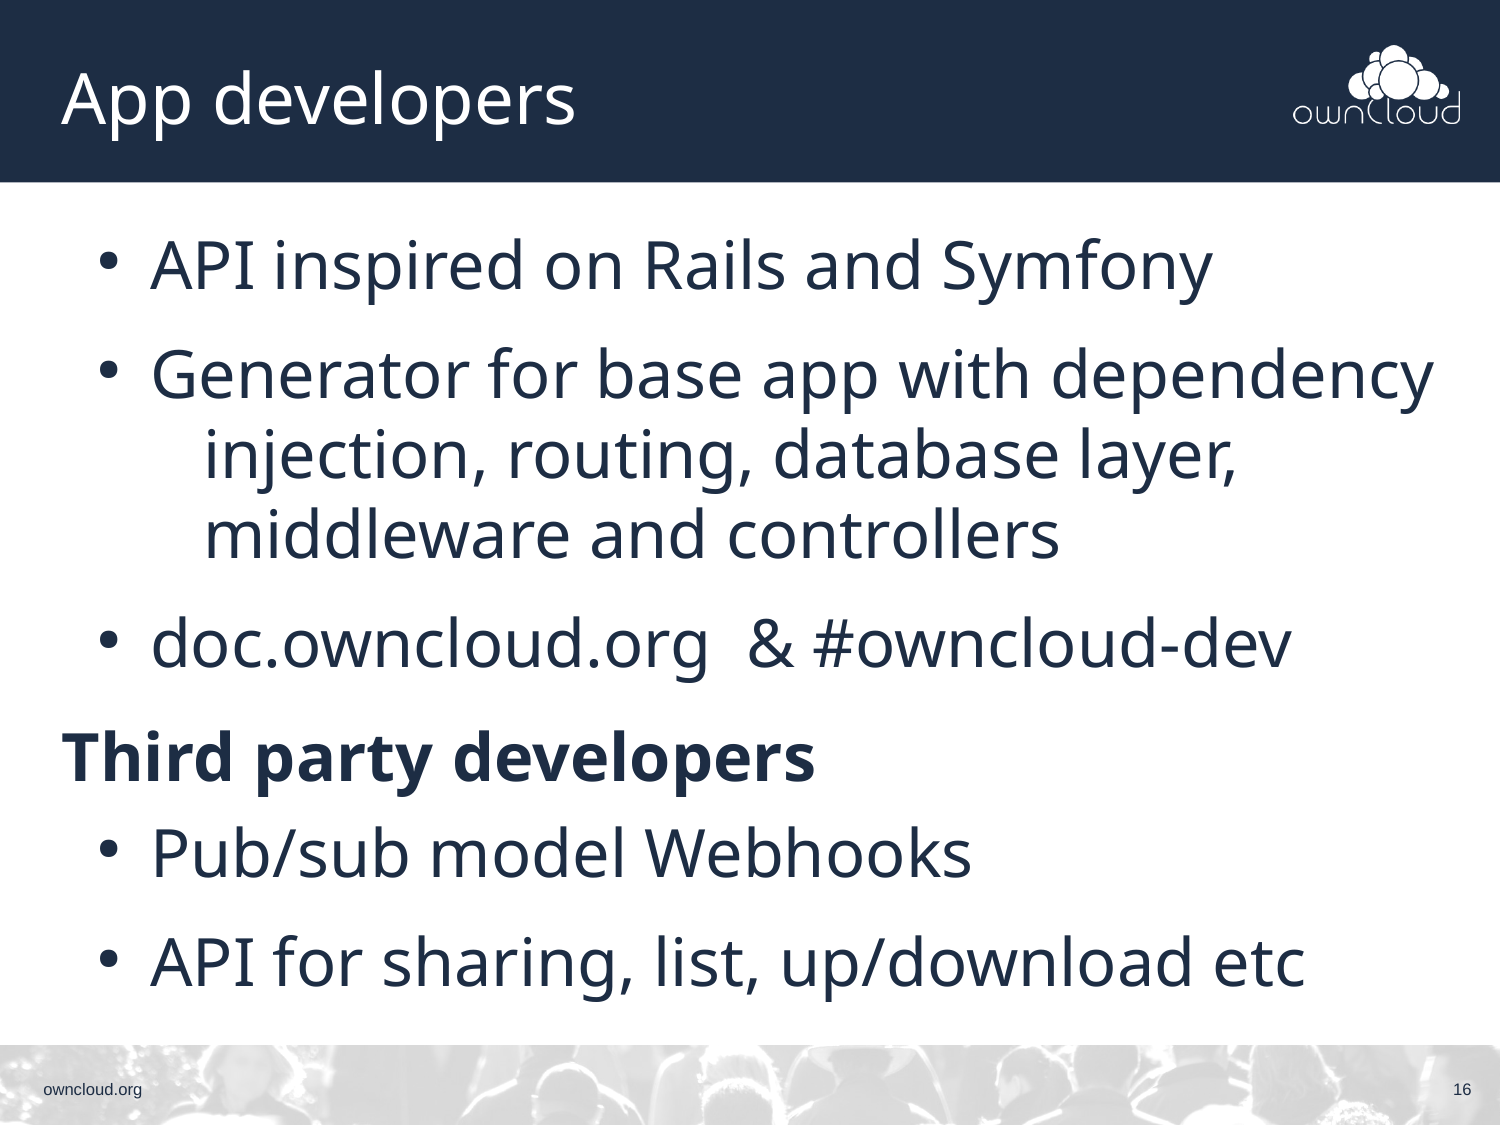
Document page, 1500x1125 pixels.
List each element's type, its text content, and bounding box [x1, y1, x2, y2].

picture [1293, 45, 1460, 124]
title App developers [46, 5, 1258, 187]
picture [0, 1045, 1500, 1125]
list API inspired on Rails and Symfony Generator for base app with dependency injection, routing, database layer, middleware and controllers doc.owncloud.org & #owncloud-dev Third party developers Pub/sub model Webhooks API for sharing, list, up/download etc [46, 214, 1465, 1026]
